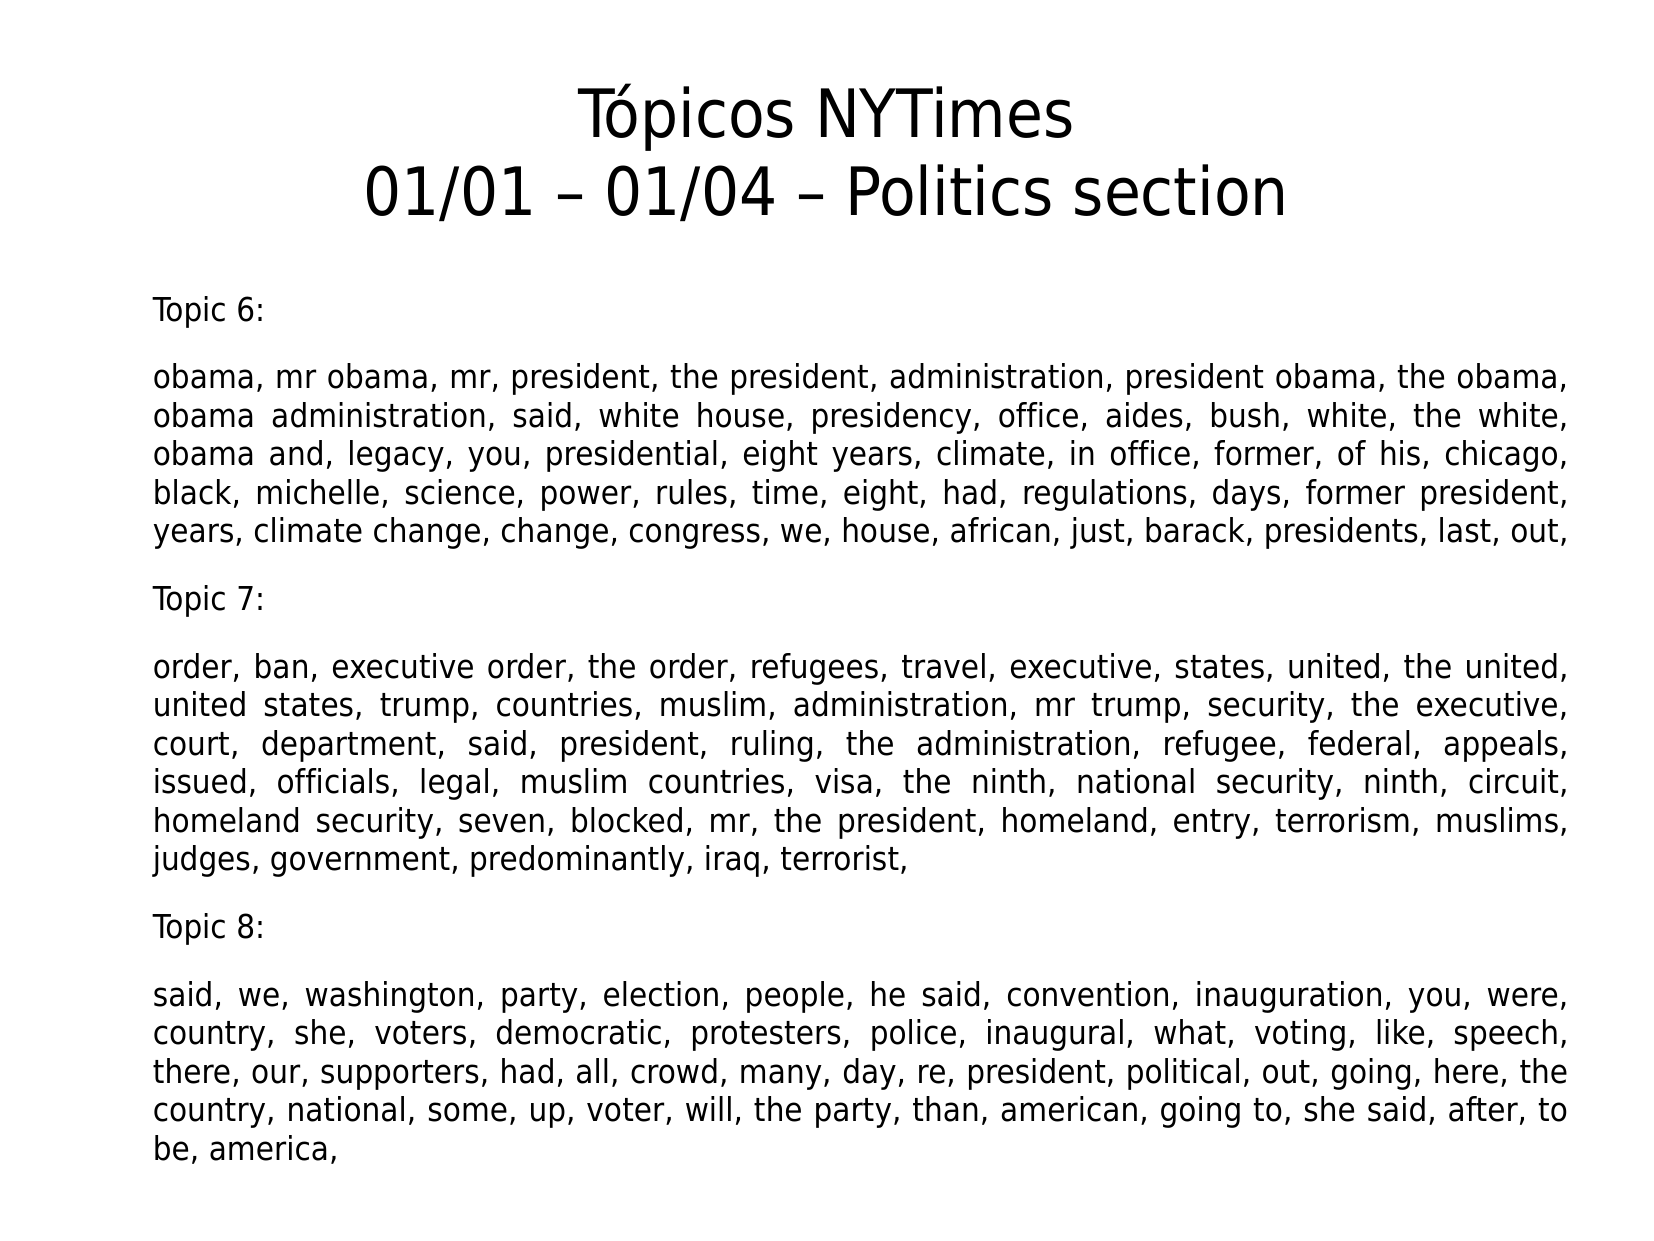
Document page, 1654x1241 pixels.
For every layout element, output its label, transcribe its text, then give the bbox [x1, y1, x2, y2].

list Topic 6: obama, mr obama, mr, president, the president, administration, president obama, the obama, obama administration, said, white house, presidency, office, aides, bush, white, the white, obama and, legacy, you, presidential, eight years, climate, in office, former, of his, chicago, black, michelle, science, power, rules, time, eight, had, regulations, days, former president, years, climate change, change, congress, we, house, african, just, barack, presidents, last, out, Topic 7: order, ban, executive order, the order, refugees, travel, executive, states, united, the united, united states, trump, countries, muslim, administration, mr trump, security, the executive, court, department, said, president, ruling, the administration, refugee, federal, appeals, issued, officials, legal, muslim countries, visa, the ninth, national security, ninth, circuit, homeland security, seven, blocked, mr, the president, homeland, entry, terrorism, muslims, judges, government, predominantly, iraq, terrorist, Topic 8: said, we, washington, party, election, people, he said, convention, inauguration, you, were, country, she, voters, democratic, protesters, police, inaugural, what, voting, like, speech, there, our, supporters, had, all, crowd, many, day, re, president, political, out, going, here, the country, national, some, up, voter, will, the party, than, american, going to, she said, after, to be, america, [82, 290, 1571, 1193]
title Tópicos NYTimes 01/01 – 01/04 – Politics section [82, 49, 1571, 257]
